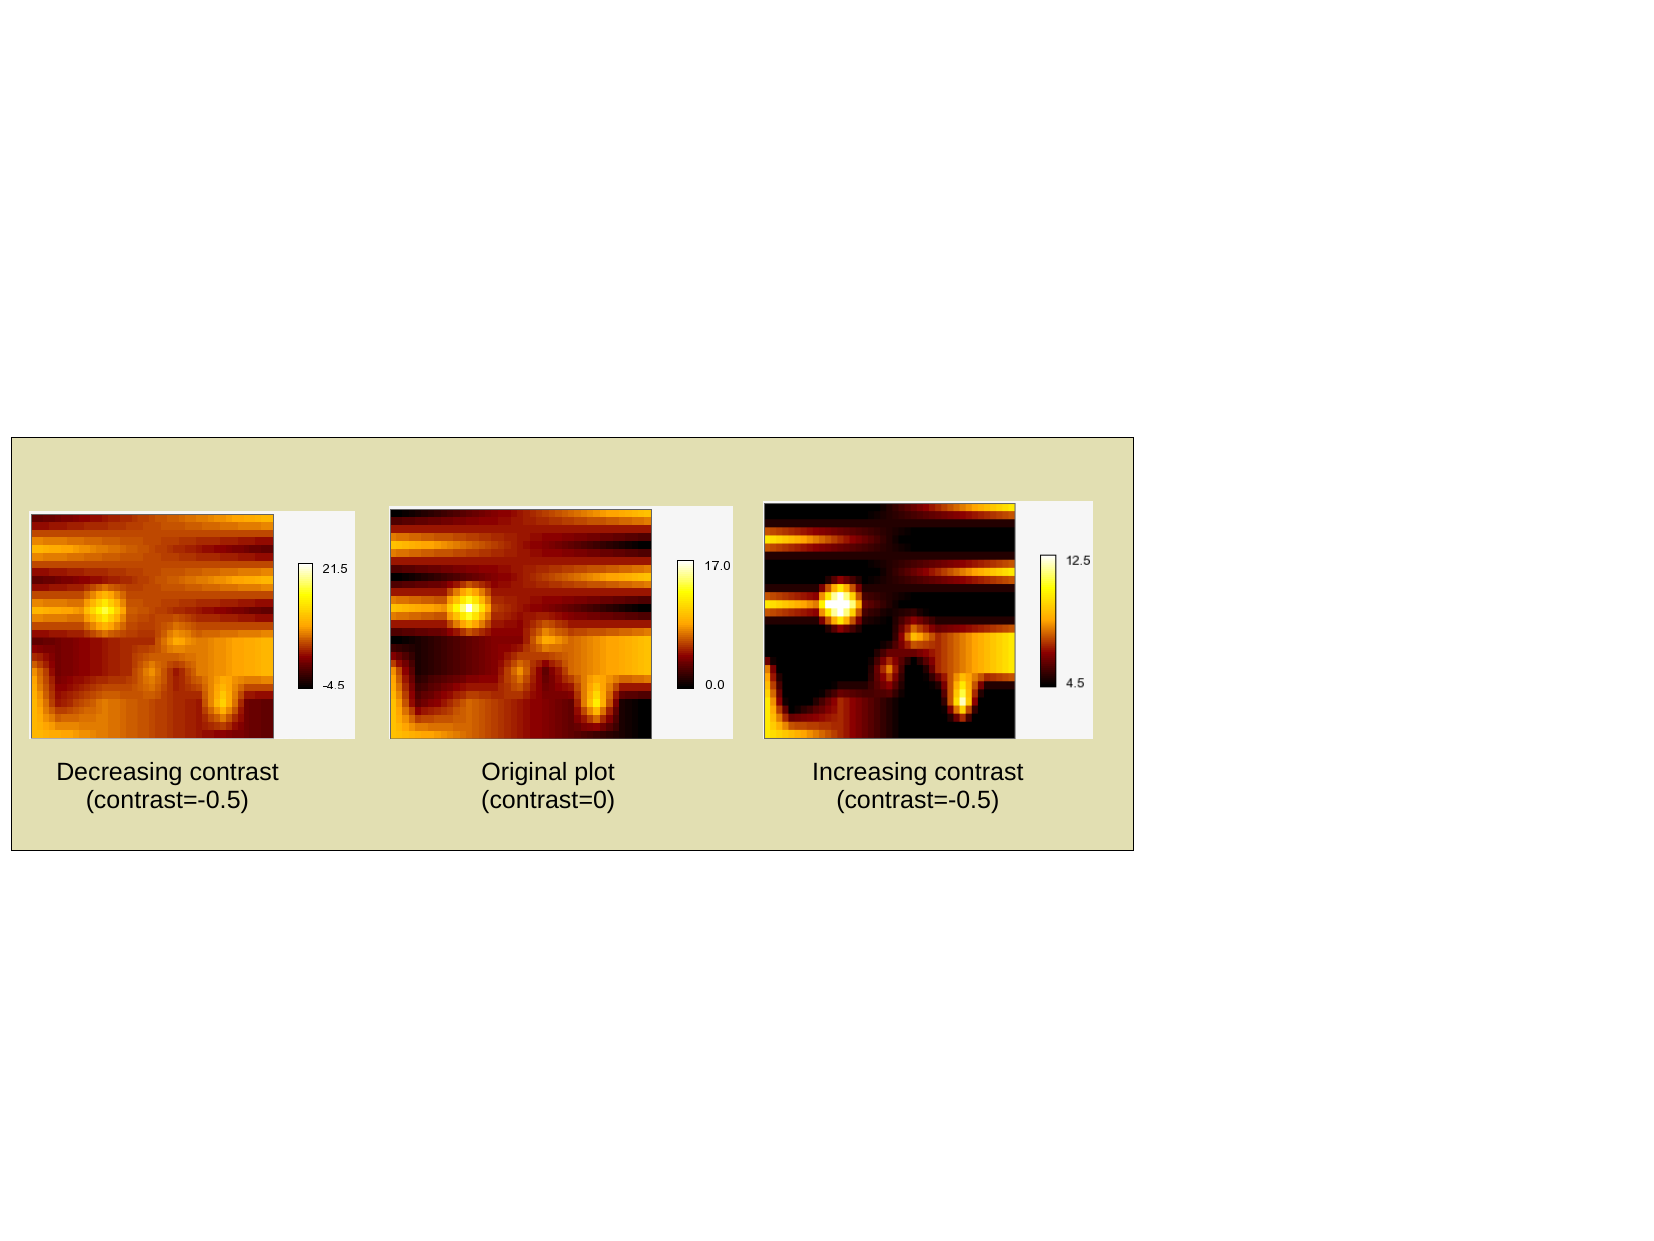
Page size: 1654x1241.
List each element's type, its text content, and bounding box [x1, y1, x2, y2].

text_box Increasing contrast (contrast=-0.5) [797, 750, 1039, 821]
picture [763, 501, 1093, 739]
picture [29, 511, 355, 739]
text_box Original plot (contrast=0) [466, 750, 631, 821]
text_box [11, 437, 1134, 851]
text_box Decreasing contrast (contrast=-0.5) [41, 750, 294, 821]
picture [389, 506, 733, 739]
